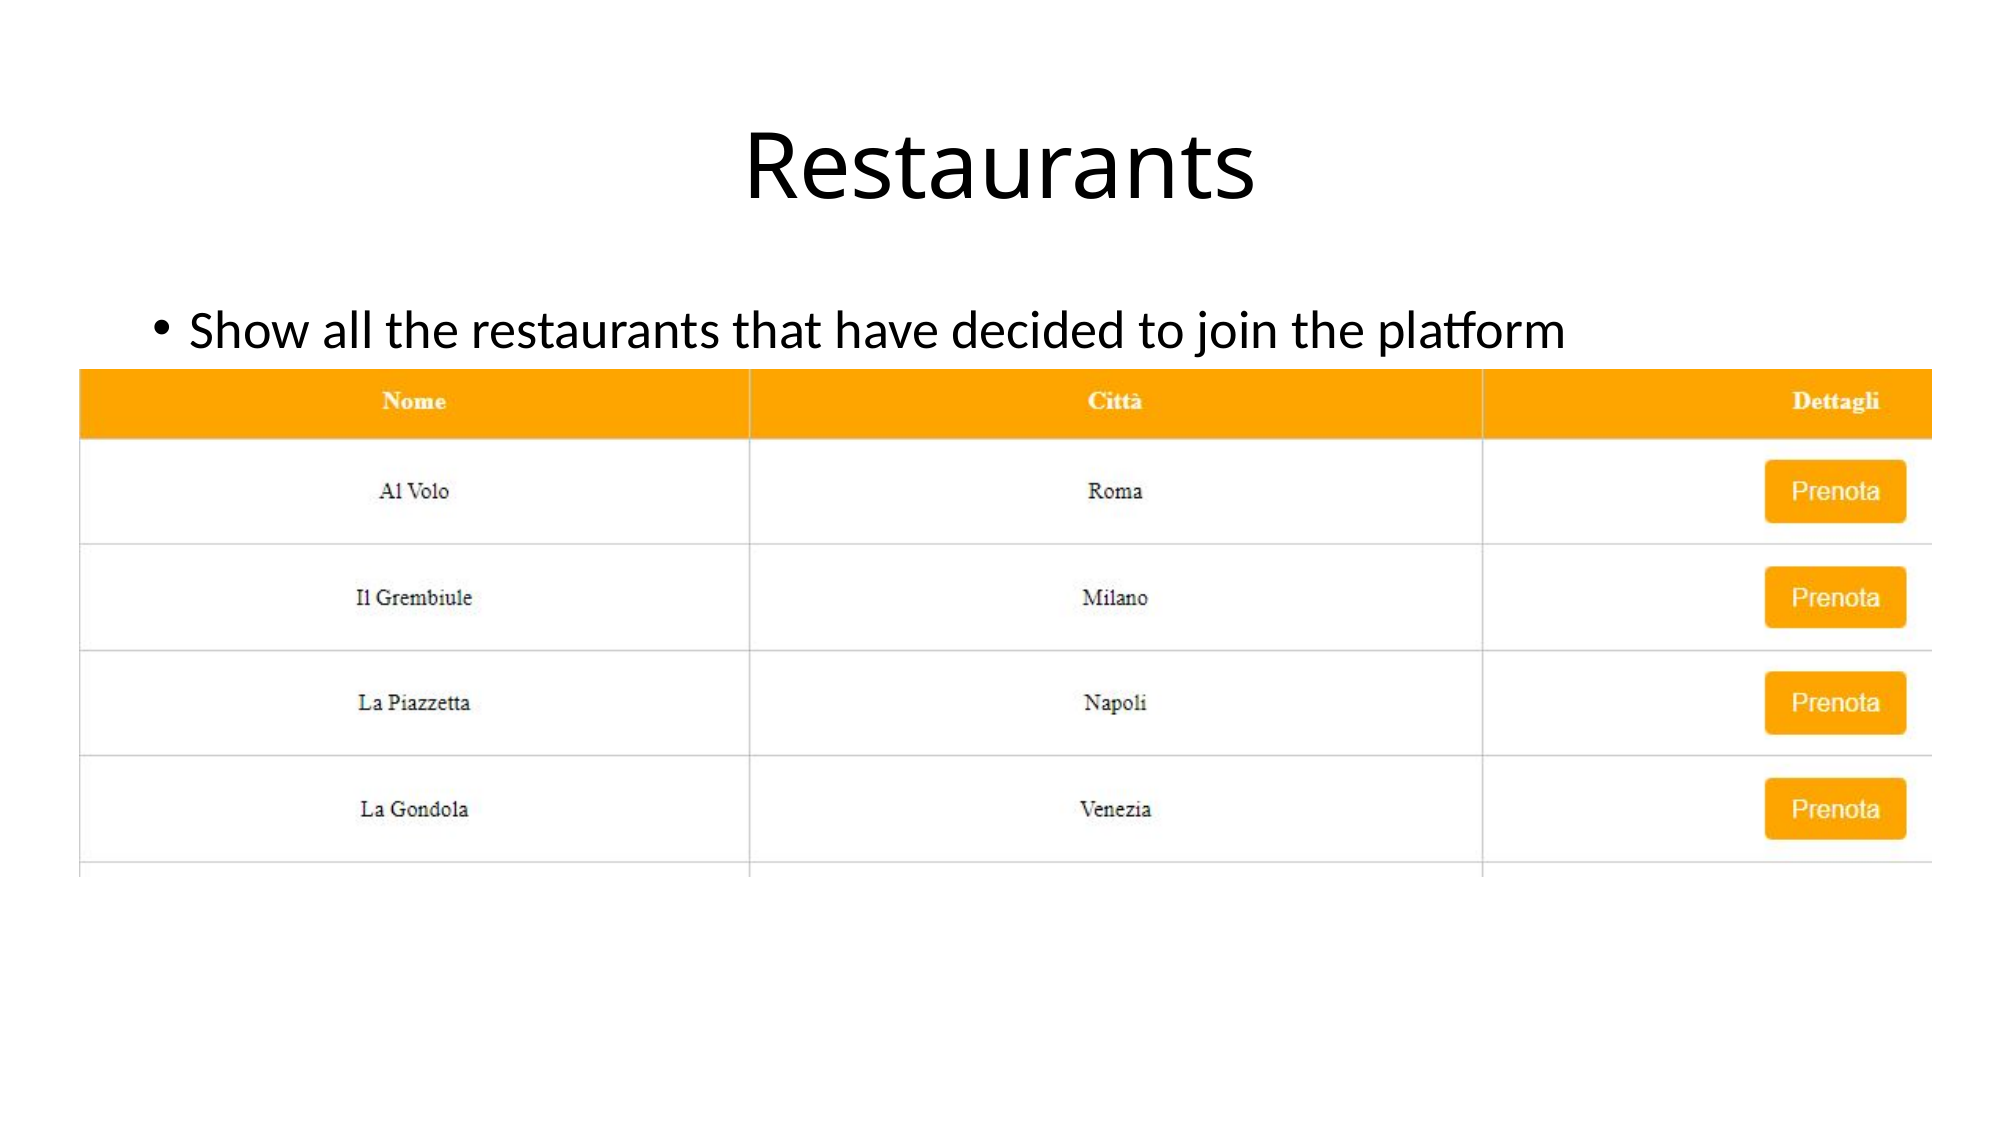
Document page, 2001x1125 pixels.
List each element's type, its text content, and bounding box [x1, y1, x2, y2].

title Restaurants [137, 59, 1863, 278]
list Show all the restaurants that have decided to join the platform [137, 299, 1863, 369]
picture [79, 369, 1932, 877]
